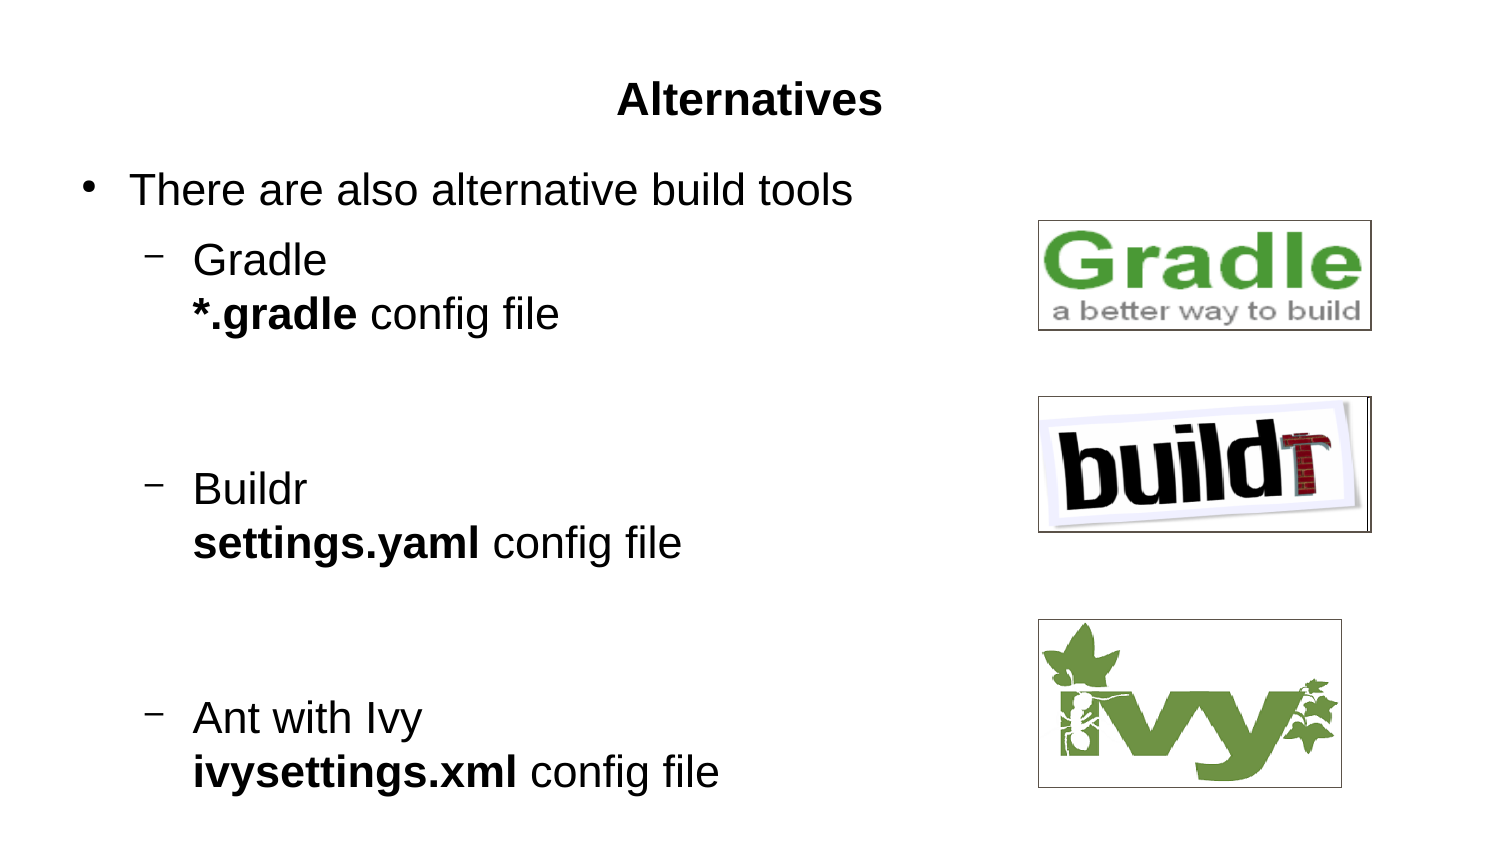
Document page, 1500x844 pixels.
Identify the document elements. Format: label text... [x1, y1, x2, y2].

picture [1039, 397, 1371, 532]
picture [1039, 620, 1341, 787]
picture [1039, 221, 1371, 330]
list There are also alternative build tools Gradle *.gradle config file Buildr settings.yaml config file Ant with Ivy ivysettings.xml config file [50, 152, 1063, 807]
title Alternatives [75, 33, 1425, 133]
